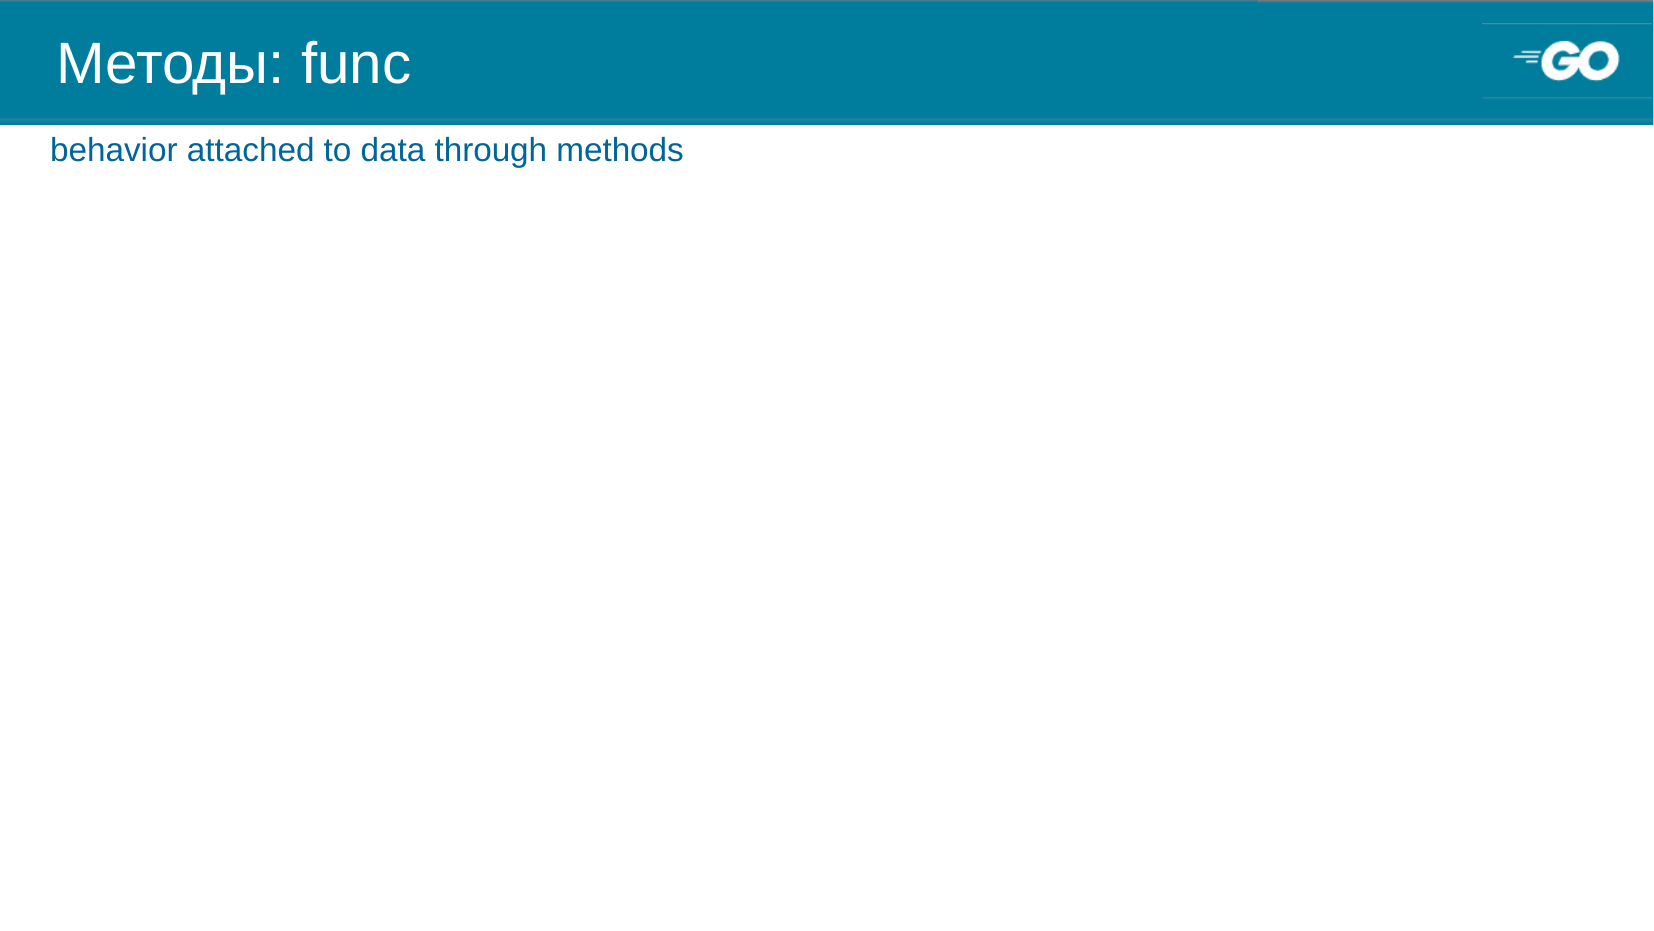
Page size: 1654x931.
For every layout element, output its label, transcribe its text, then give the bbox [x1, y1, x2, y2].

picture [1542, 41, 1619, 81]
text_box Методы: func [41, 23, 1495, 104]
text_box behavior attached to data through methods [35, 124, 1619, 898]
